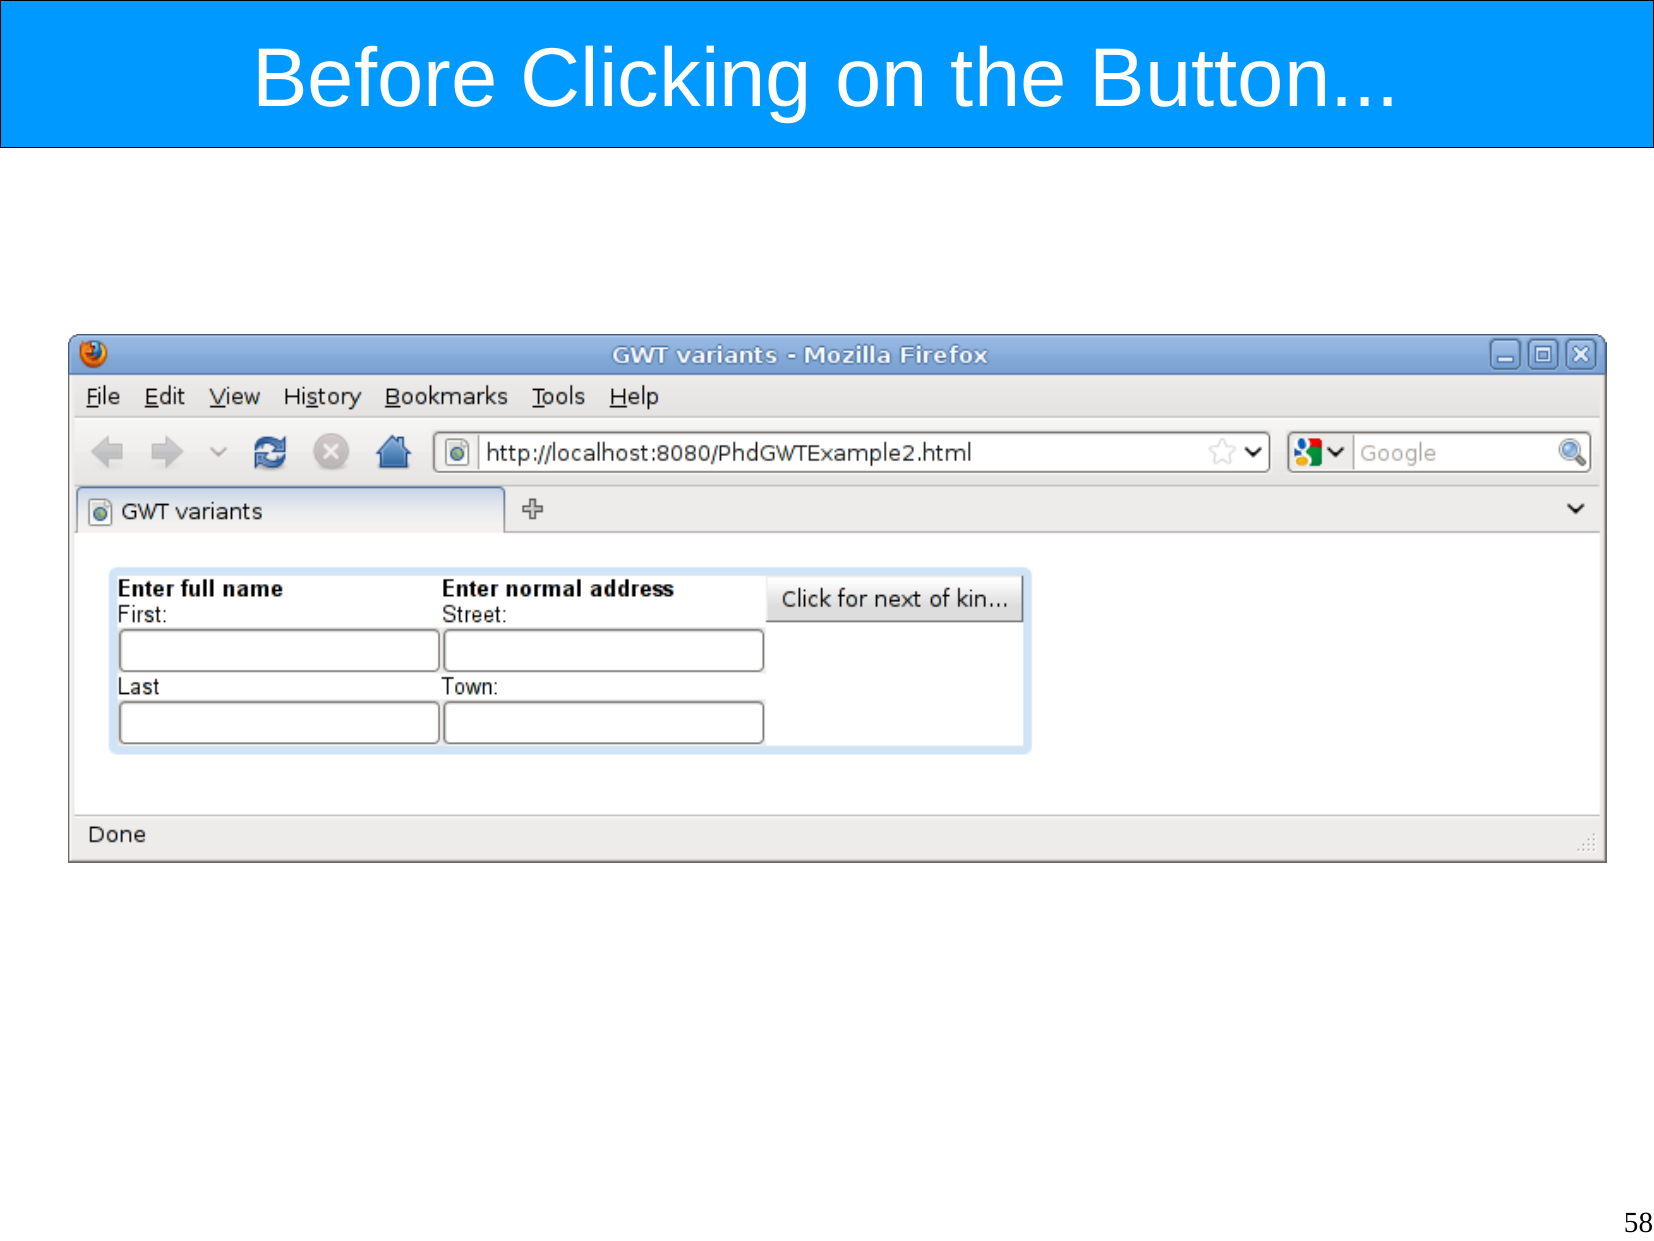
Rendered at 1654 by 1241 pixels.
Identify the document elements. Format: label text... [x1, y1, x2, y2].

title Before Clicking on the Button... [82, 21, 1571, 135]
picture [68, 334, 1607, 863]
